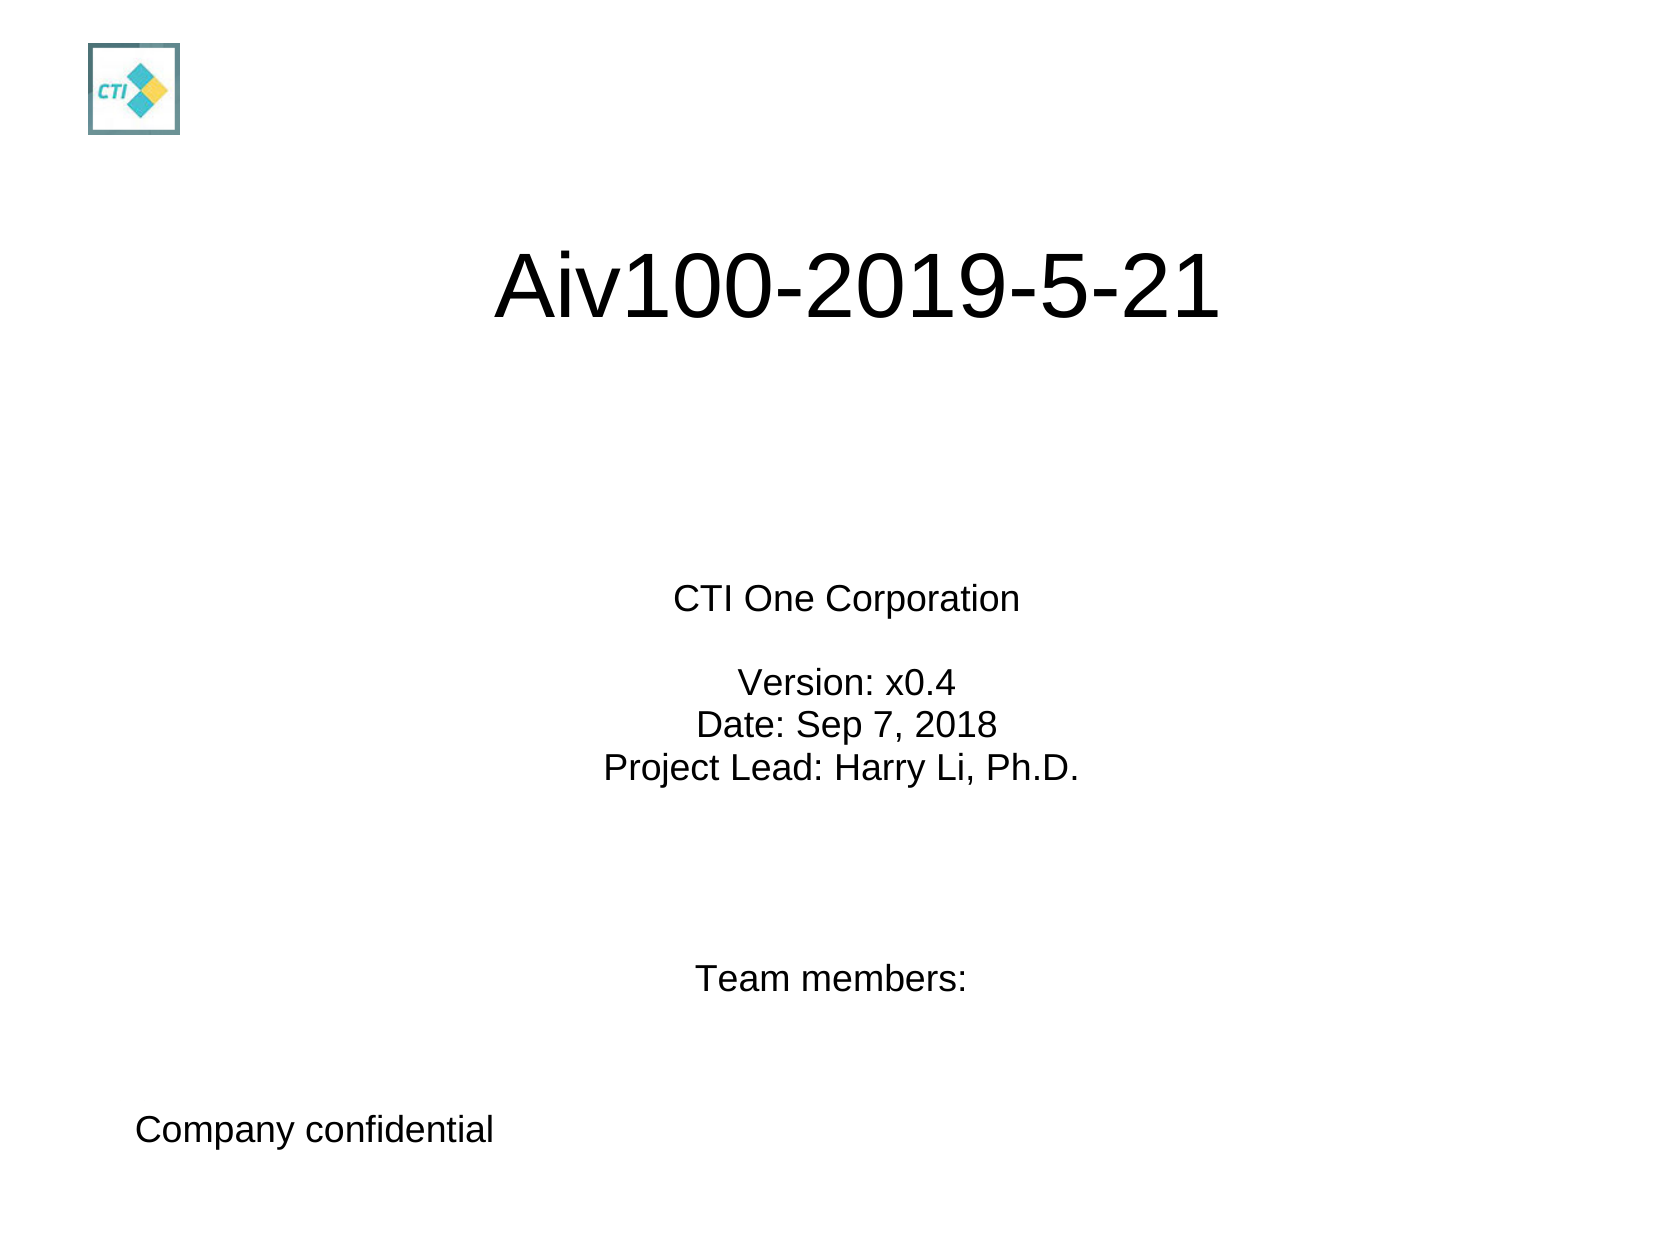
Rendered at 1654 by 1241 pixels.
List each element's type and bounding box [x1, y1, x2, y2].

picture [88, 43, 180, 135]
